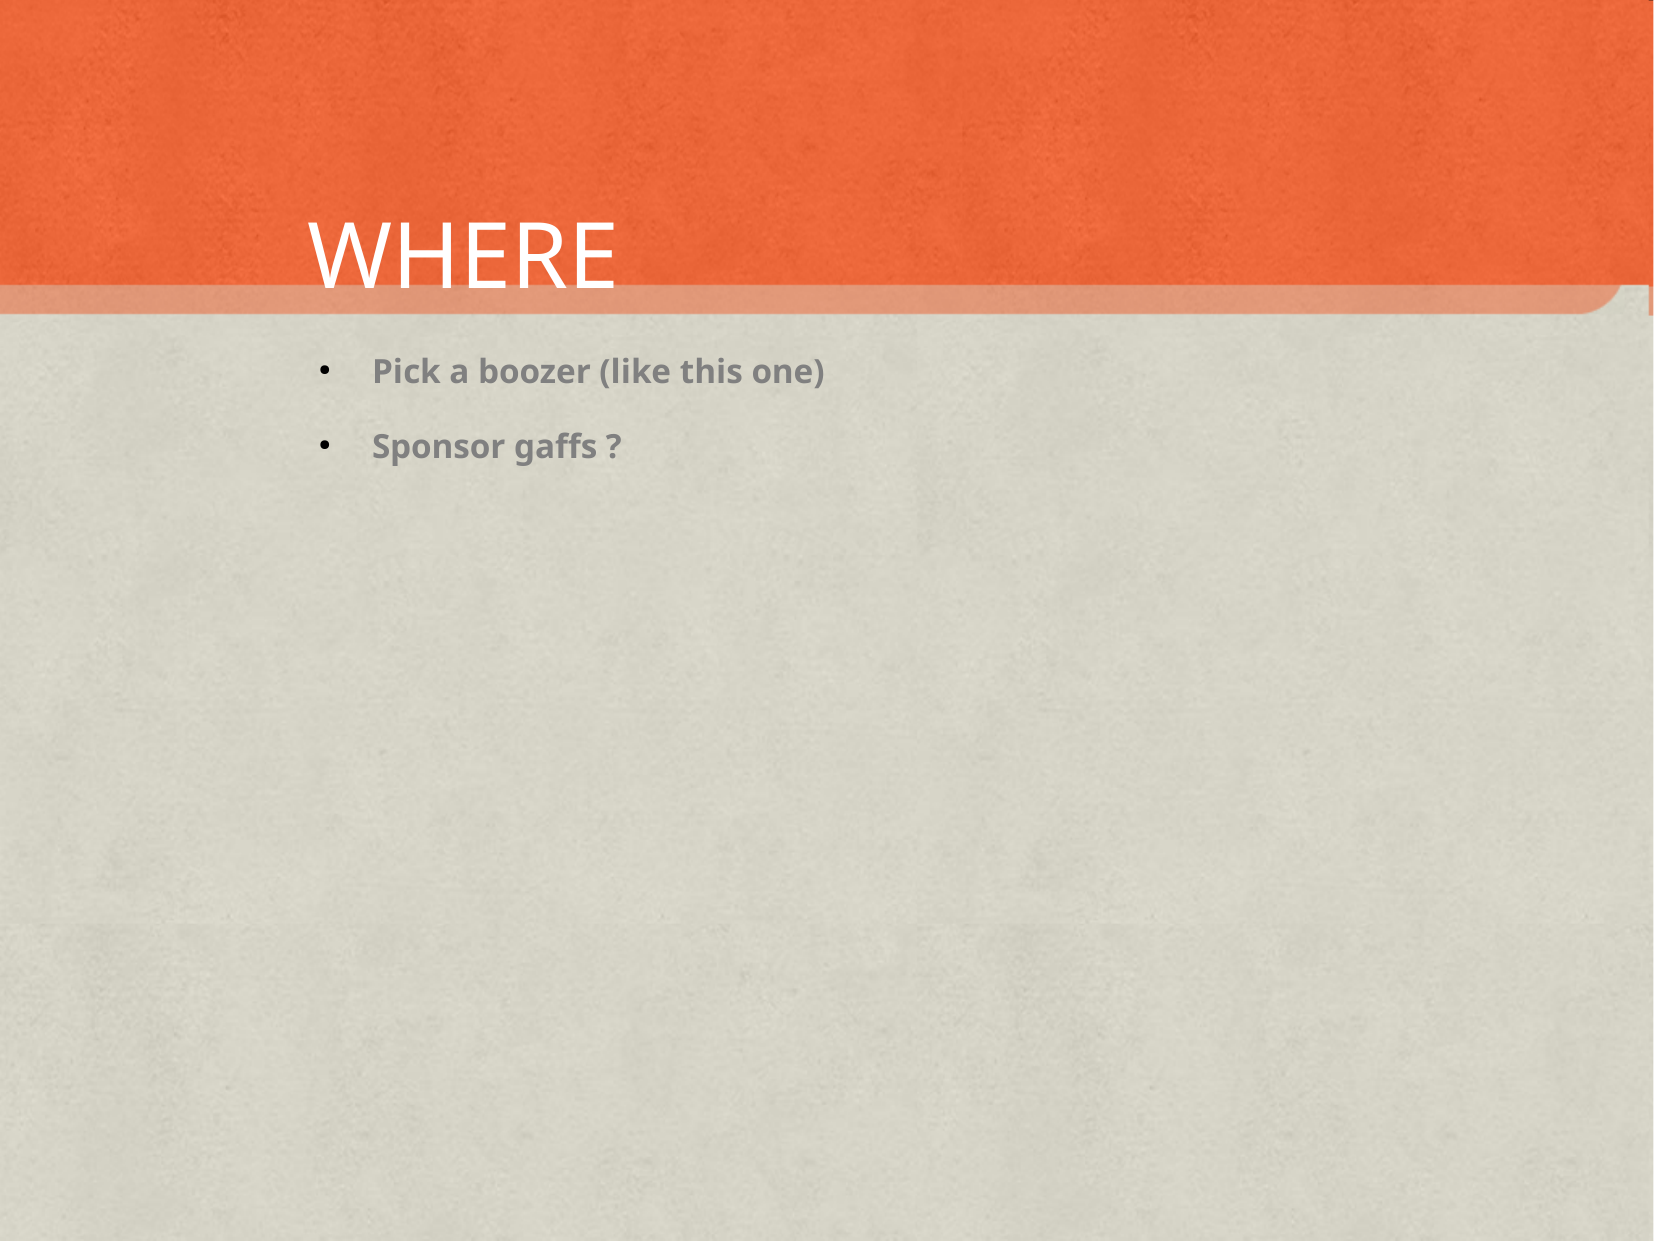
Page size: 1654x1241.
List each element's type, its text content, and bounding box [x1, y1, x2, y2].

list Pick a boozer (like this one) Sponsor gaffs ? [301, 348, 1654, 1068]
picture [0, 0, 1654, 1241]
title WHERE [307, 188, 1654, 317]
